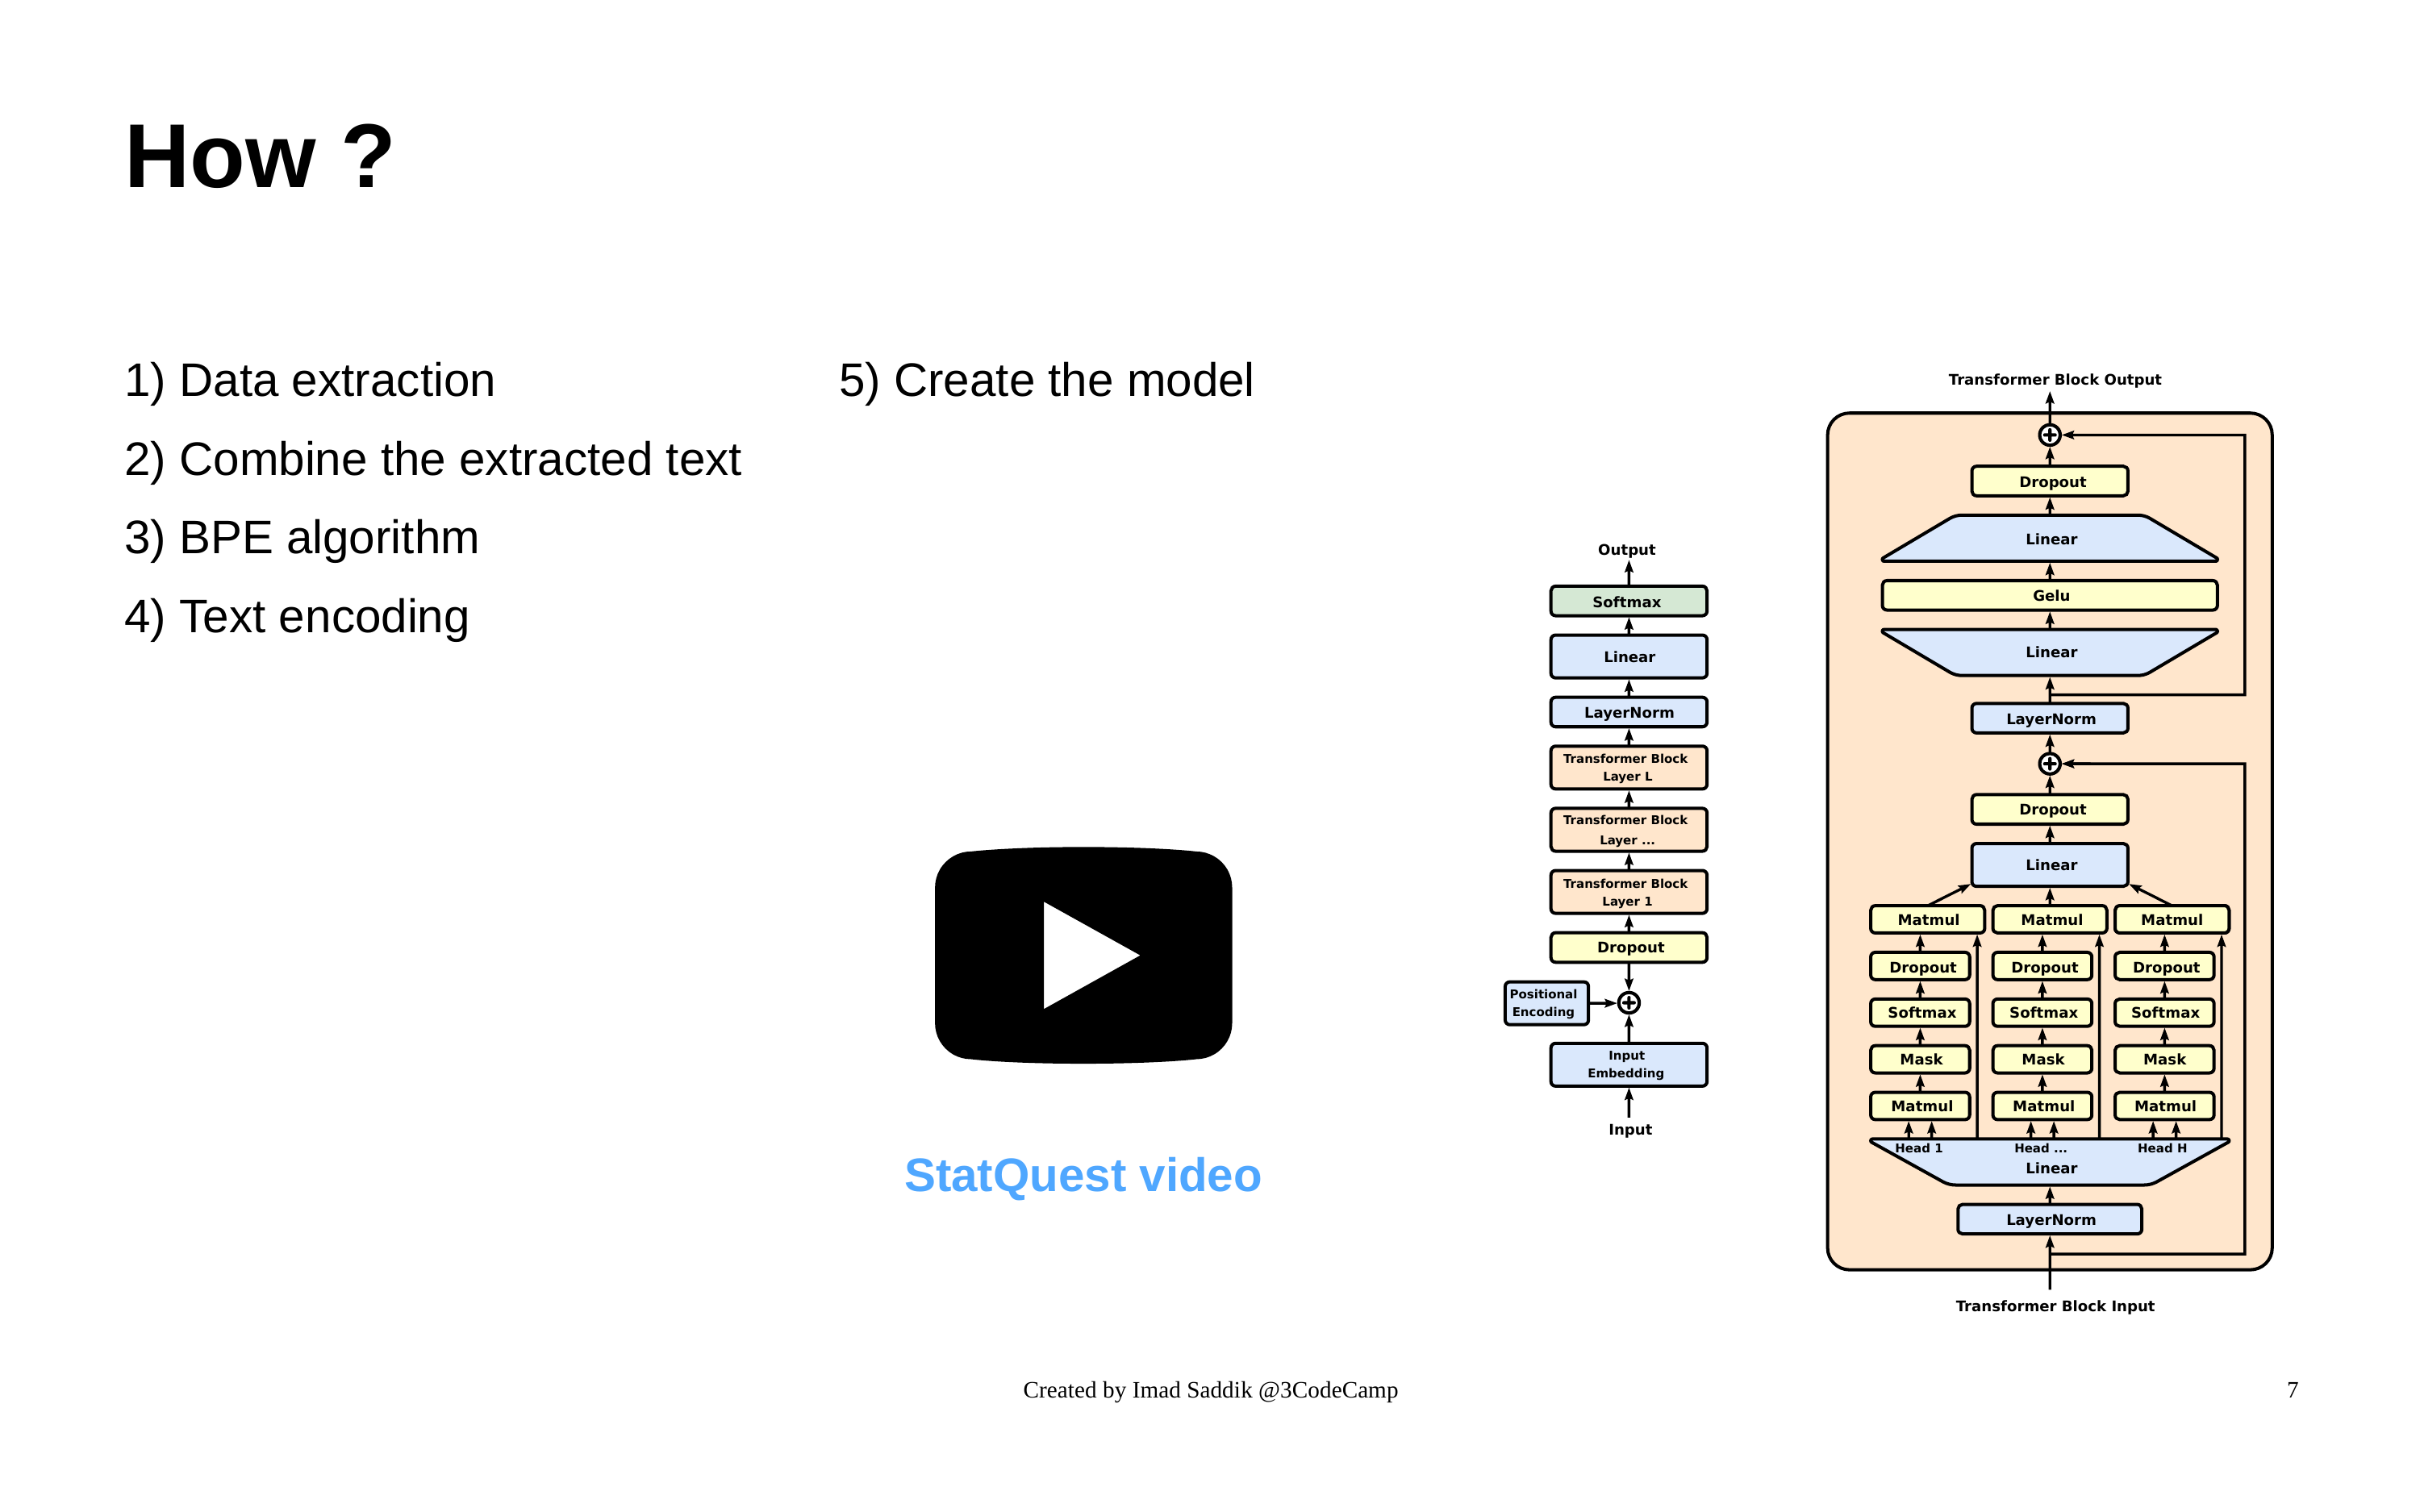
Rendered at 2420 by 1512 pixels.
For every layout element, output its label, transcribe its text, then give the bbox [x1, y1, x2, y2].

picture [934, 847, 1233, 1064]
text_box Data extraction Combine the extracted text BPE algorithm Text encoding [112, 322, 817, 648]
picture [1482, 356, 2296, 1332]
text_box How ? [112, 61, 1194, 251]
text_box Create the model [827, 322, 1574, 648]
text_box StatQuest video [775, 1136, 1392, 1214]
